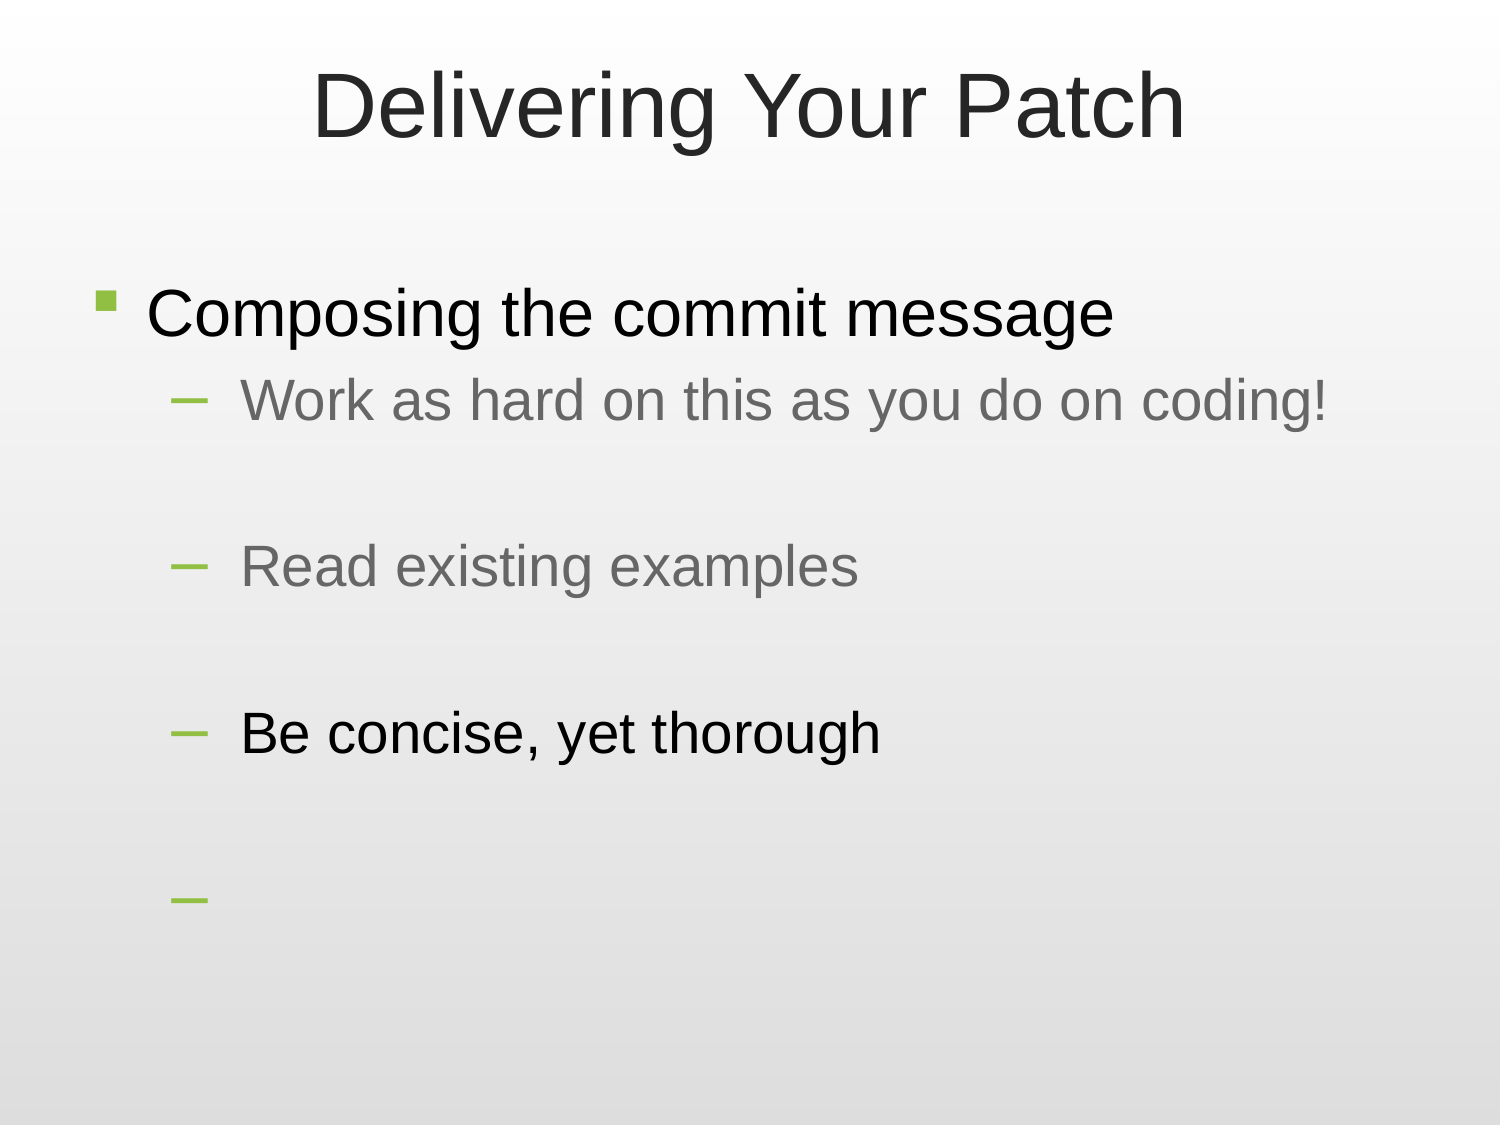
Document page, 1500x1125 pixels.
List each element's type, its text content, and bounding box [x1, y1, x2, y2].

title Delivering Your Patch [75, 19, 1425, 191]
list Composing the commit message Work as hard on this as you do on coding! Read existing examples Be concise, yet thorough [75, 262, 1425, 1005]
